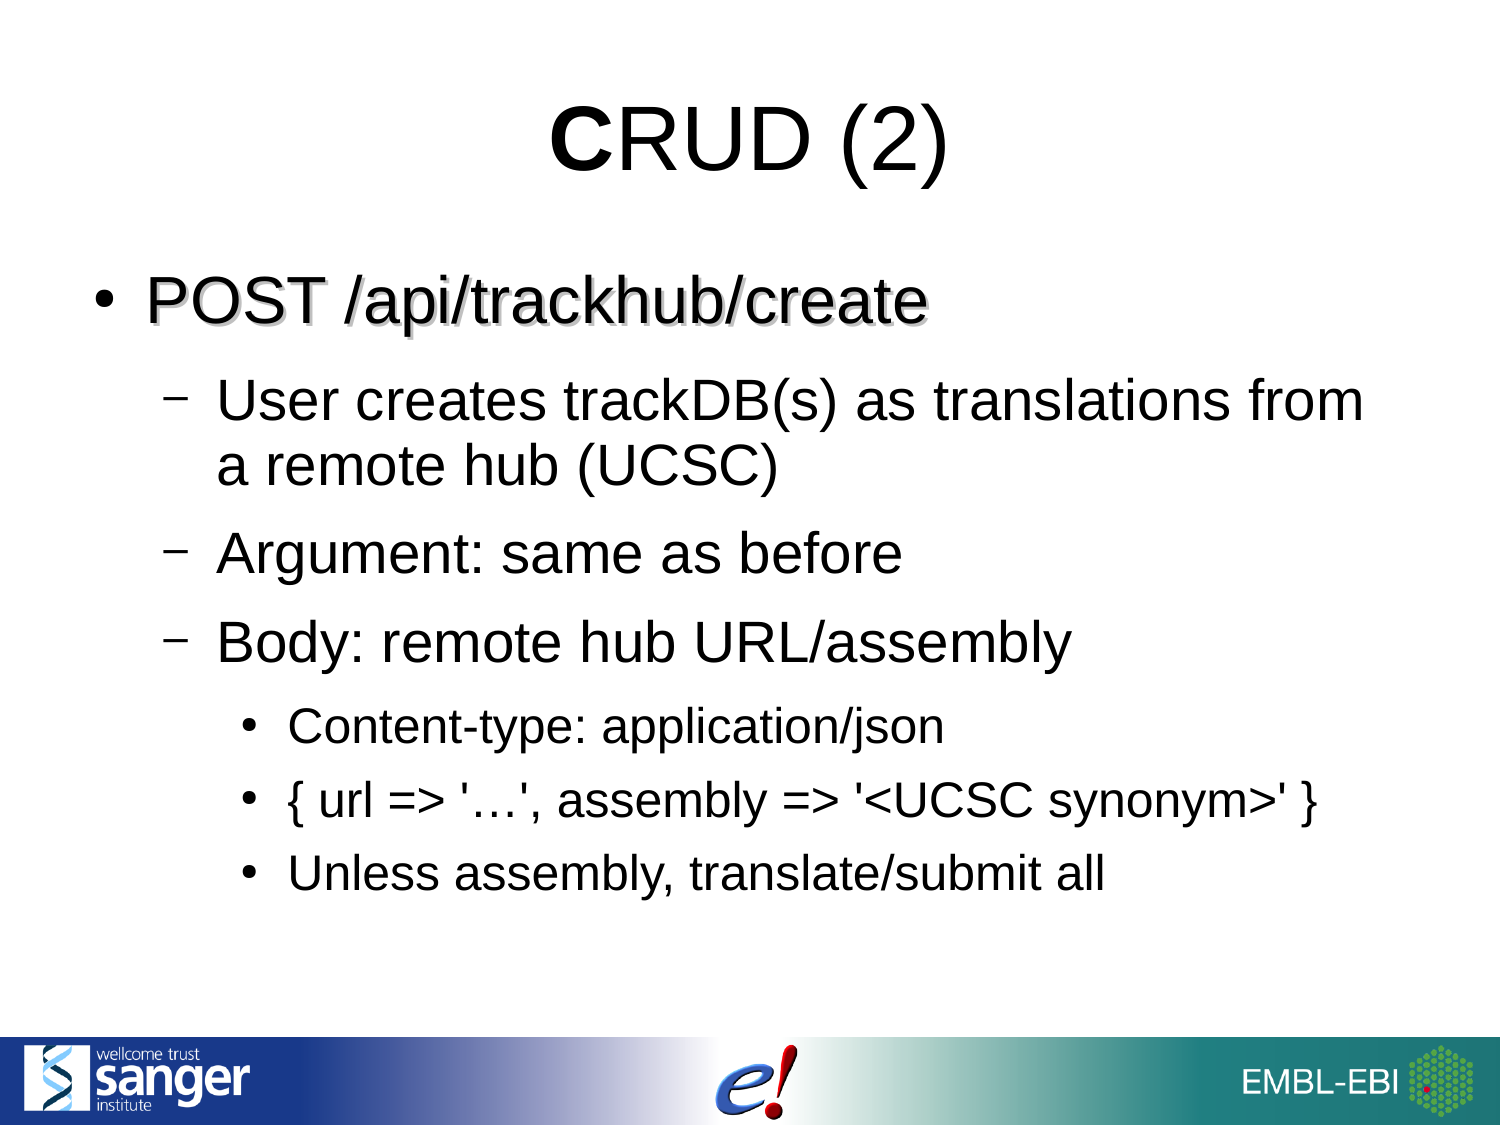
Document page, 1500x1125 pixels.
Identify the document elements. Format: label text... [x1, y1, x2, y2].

title CRUD (2) [75, 44, 1425, 233]
picture [0, 1037, 1500, 1125]
list POST /api/trackhub/create User creates trackDB(s) as translations from a remote hub (UCSC) Argument: same as before Body: remote hub URL/assembly Content-type: application/json { url => '…', assembly => '<UCSC synonym>' } Unless assembly, translate/submit all [75, 263, 1395, 916]
